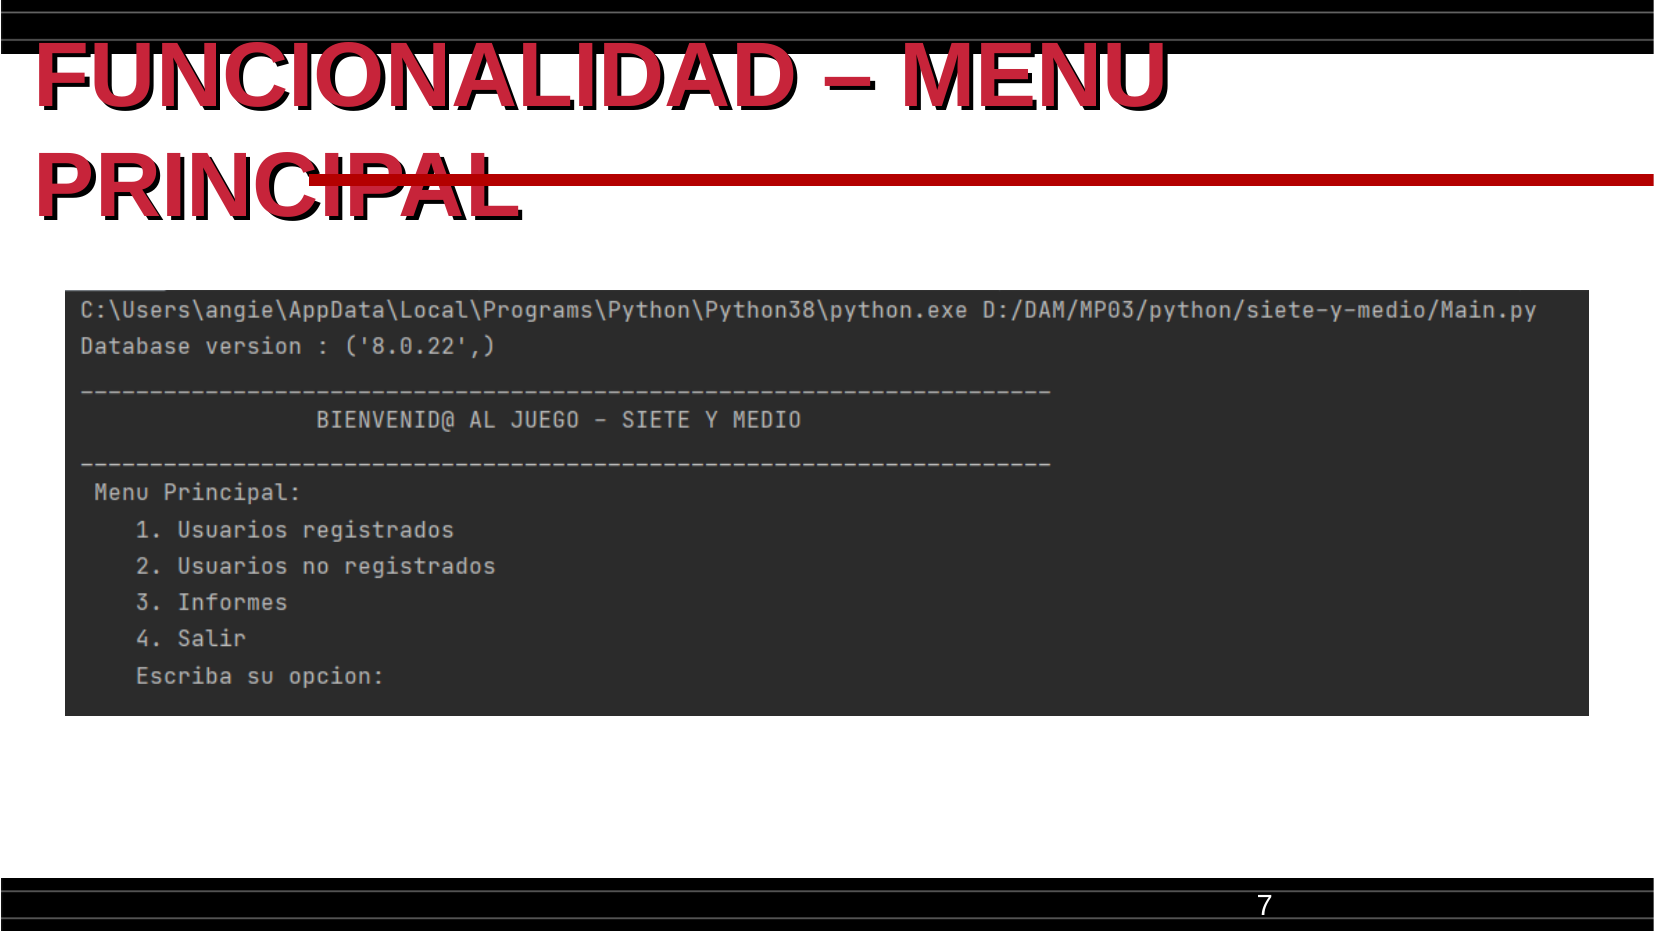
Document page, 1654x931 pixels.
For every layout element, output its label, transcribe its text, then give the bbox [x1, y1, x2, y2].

title Funcionalidad – Menu Principal [33, 68, 1523, 180]
picture [65, 290, 1589, 716]
